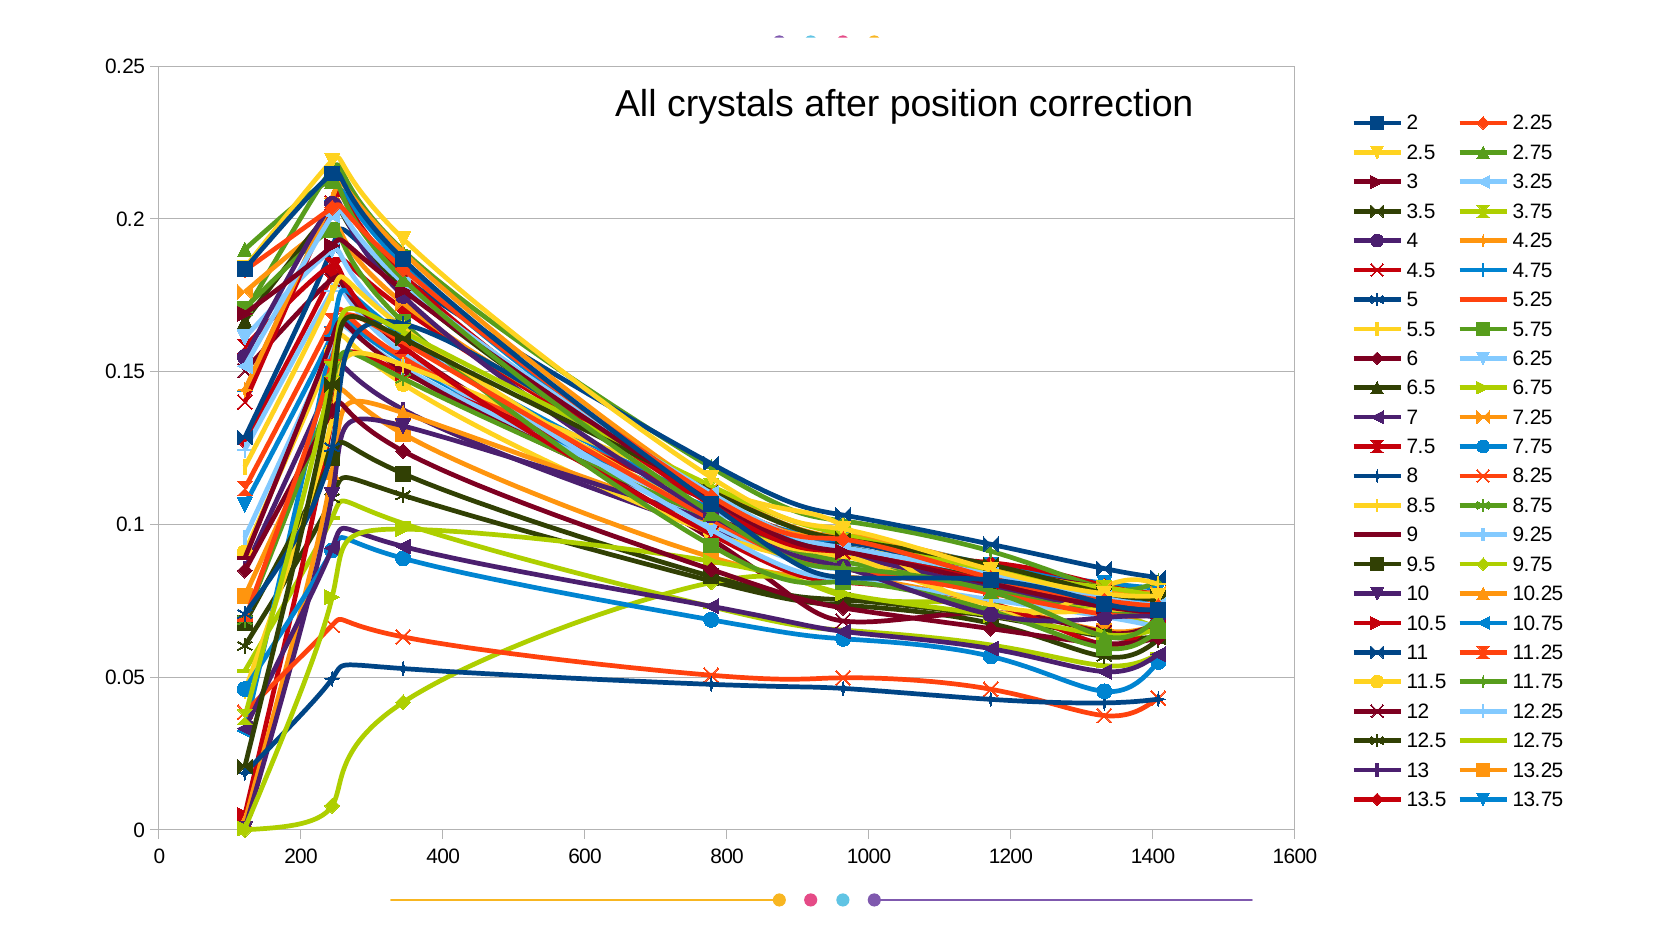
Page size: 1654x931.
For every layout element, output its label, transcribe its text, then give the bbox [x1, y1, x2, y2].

chart [75, 37, 1583, 886]
text_box All crystals after position correction [600, 75, 1238, 177]
